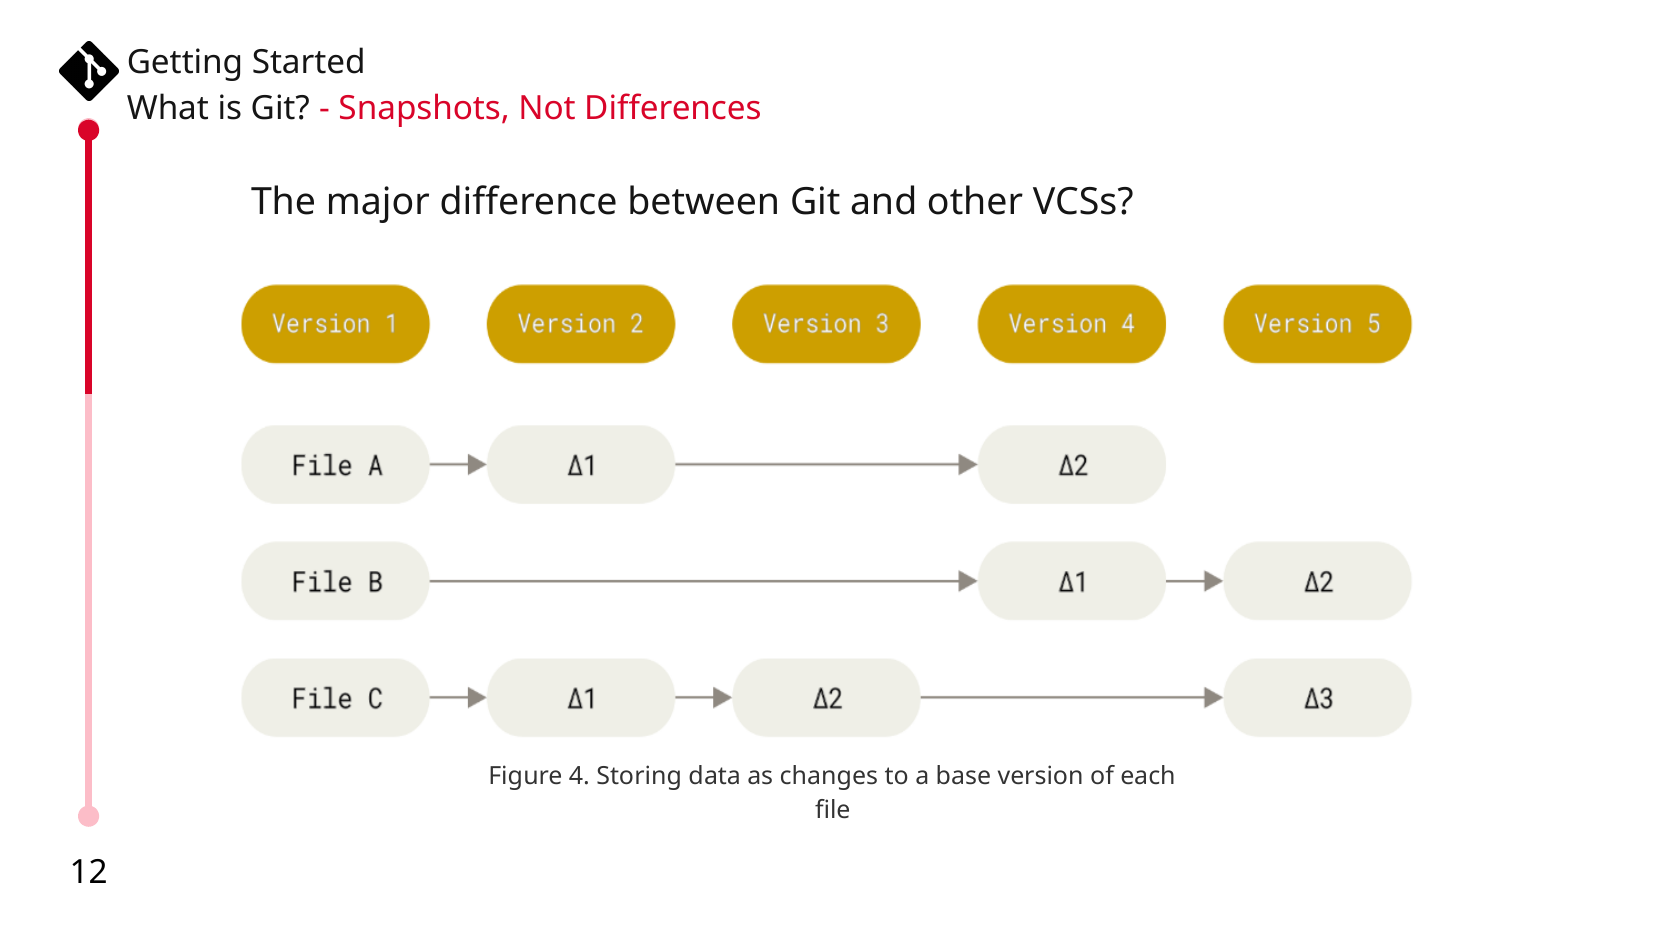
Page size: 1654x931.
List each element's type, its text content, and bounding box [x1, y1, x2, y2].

picture [59, 41, 119, 101]
text_box The major difference between Git and other VCSs? [236, 159, 1418, 277]
text_box 12 [47, 840, 130, 889]
text_box Getting Started What is Git? - Snapshots, Not Differences [112, 31, 1506, 113]
picture [236, 277, 1418, 741]
text_box Figure 4. Storing data as changes to a base version of each file [472, 750, 1193, 798]
